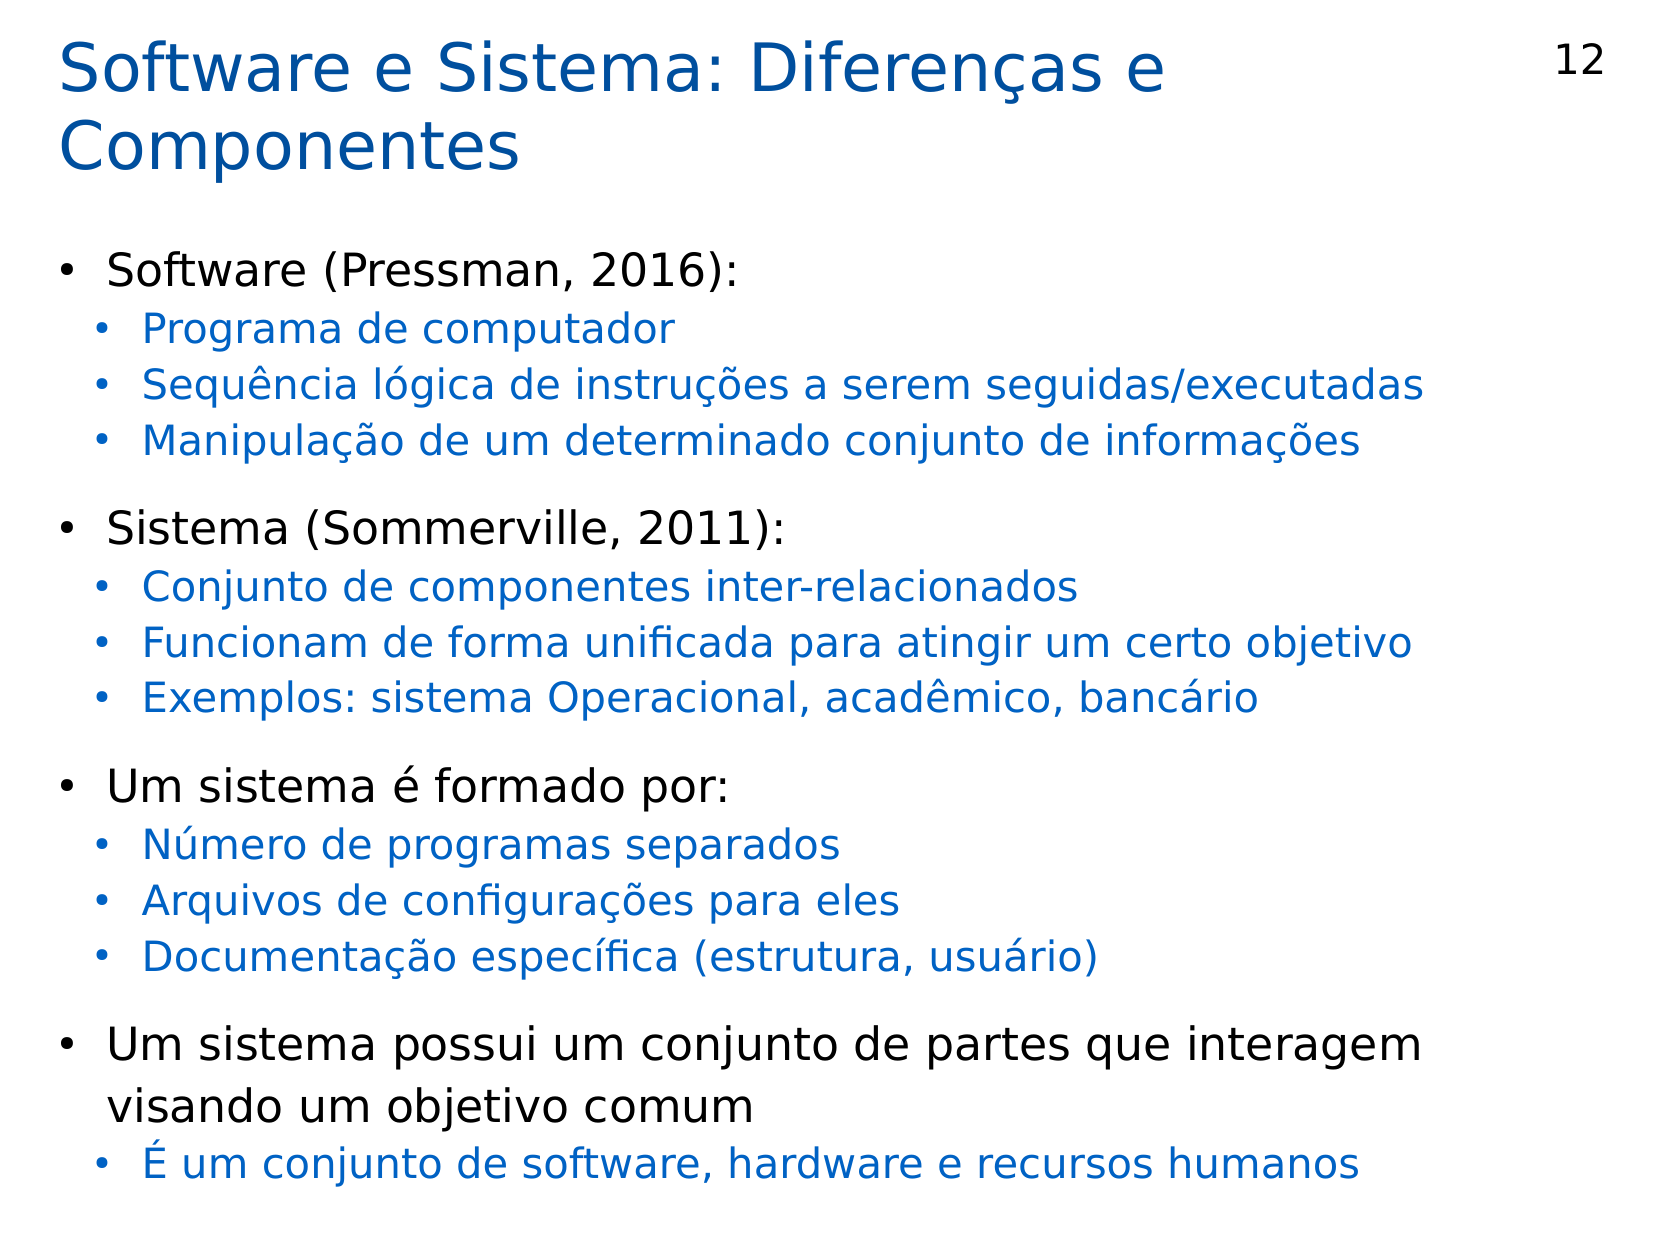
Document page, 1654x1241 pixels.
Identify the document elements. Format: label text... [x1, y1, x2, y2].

list Software (Pressman, 2016): Programa de computador Sequência lógica de instruções a serem seguidas/executadas Manipulação de um determinado conjunto de informações Sistema (Sommerville, 2011): Conjunto de componentes inter-relacionados Funcionam de forma unificada para atingir um certo objetivo Exemplos: sistema Operacional, acadêmico, bancário Um sistema é formado por: Número de programas separados Arquivos de configurações para eles Documentação específica (estrutura, usuário) Um sistema possui um conjunto de partes que interagem visando um objetivo comum É um conjunto de software, hardware e recursos humanos [59, 236, 1595, 1211]
title Software e Sistema: Diferenças e Componentes [59, 29, 1506, 186]
